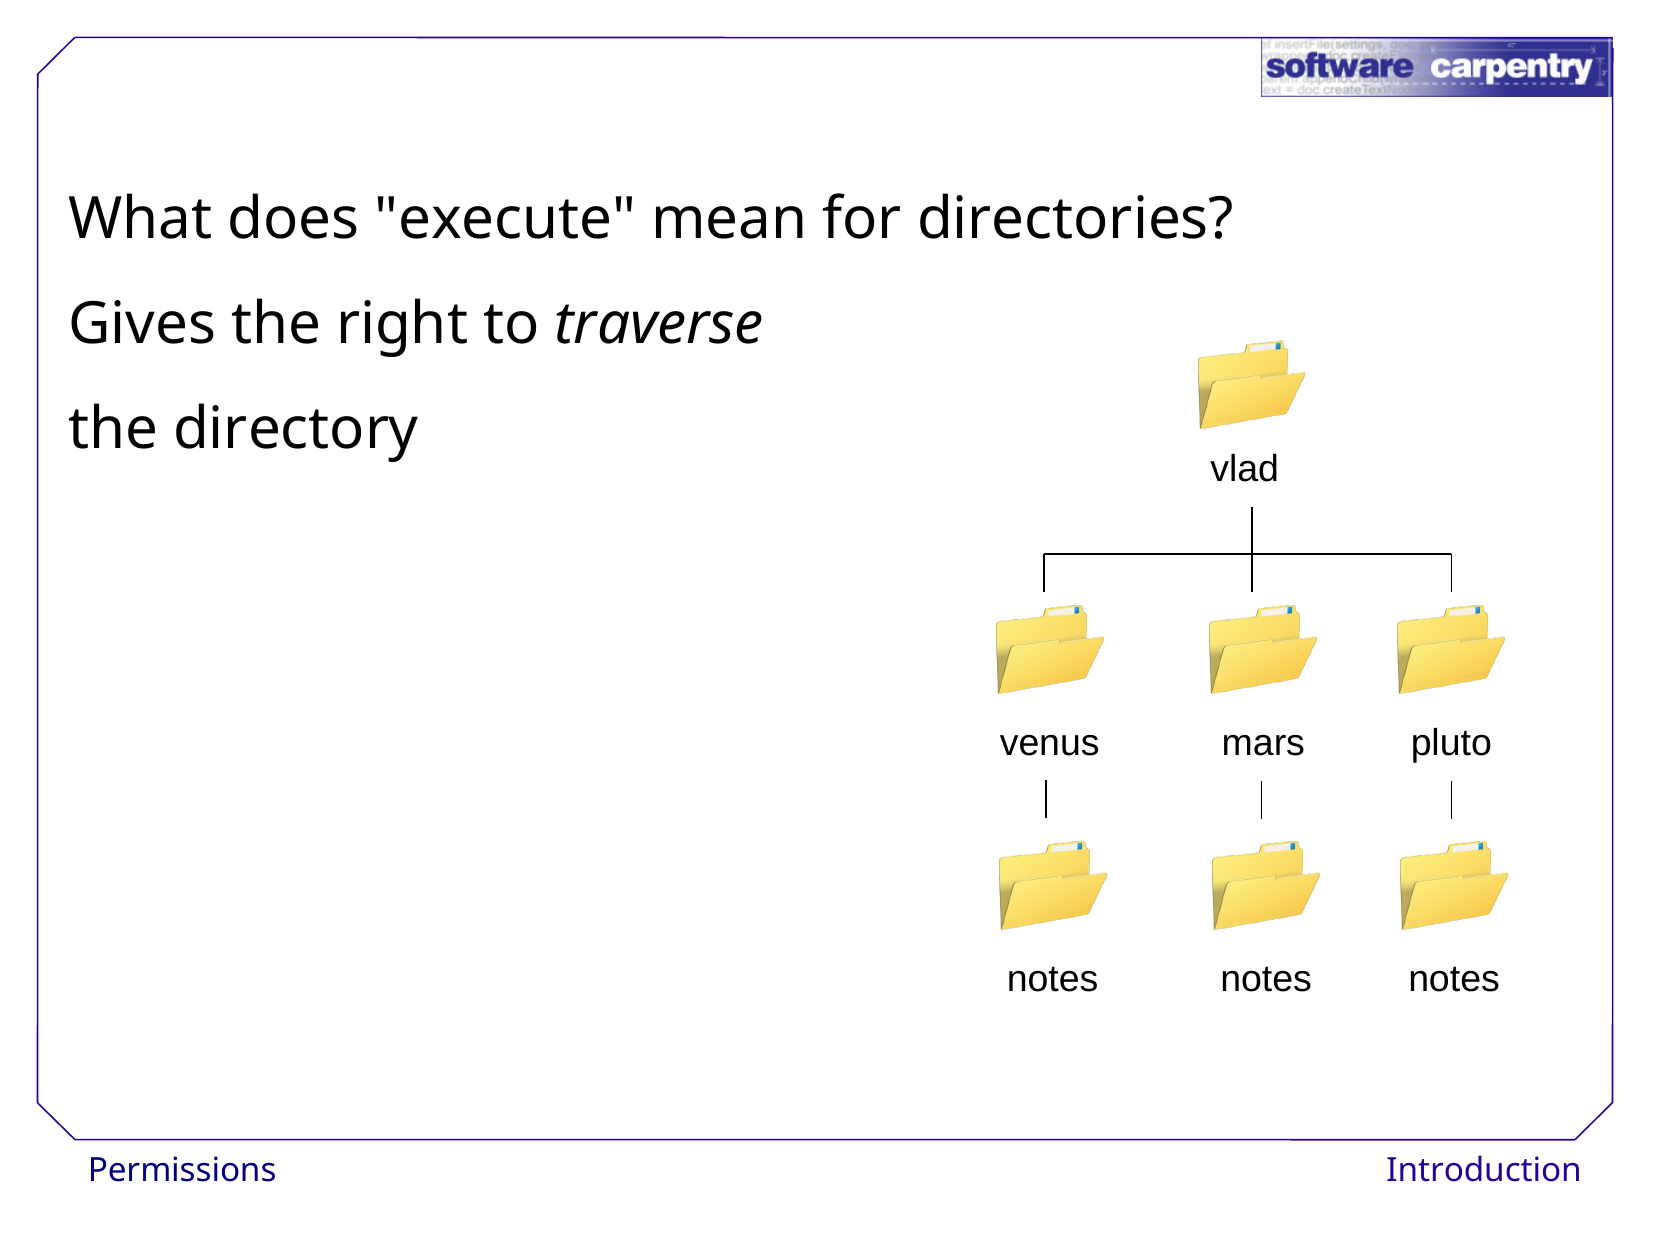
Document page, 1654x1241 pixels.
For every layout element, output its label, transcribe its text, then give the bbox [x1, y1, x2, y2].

picture [995, 827, 1111, 943]
picture [1393, 591, 1509, 707]
text_box What does "execute" mean for directories? Gives the right to traverse the directory [53, 138, 1399, 469]
text_box notes [1393, 950, 1515, 1008]
text_box vlad [1195, 442, 1294, 498]
picture [1396, 827, 1512, 943]
text_box notes [991, 950, 1114, 1008]
picture [1205, 591, 1321, 707]
picture [1261, 39, 1613, 97]
text_box pluto [1395, 714, 1507, 773]
picture [992, 591, 1108, 707]
picture [1194, 327, 1309, 442]
text_box notes [1205, 950, 1327, 1008]
text_box mars [1206, 714, 1320, 773]
picture [1208, 827, 1324, 943]
text_box venus [984, 714, 1115, 773]
